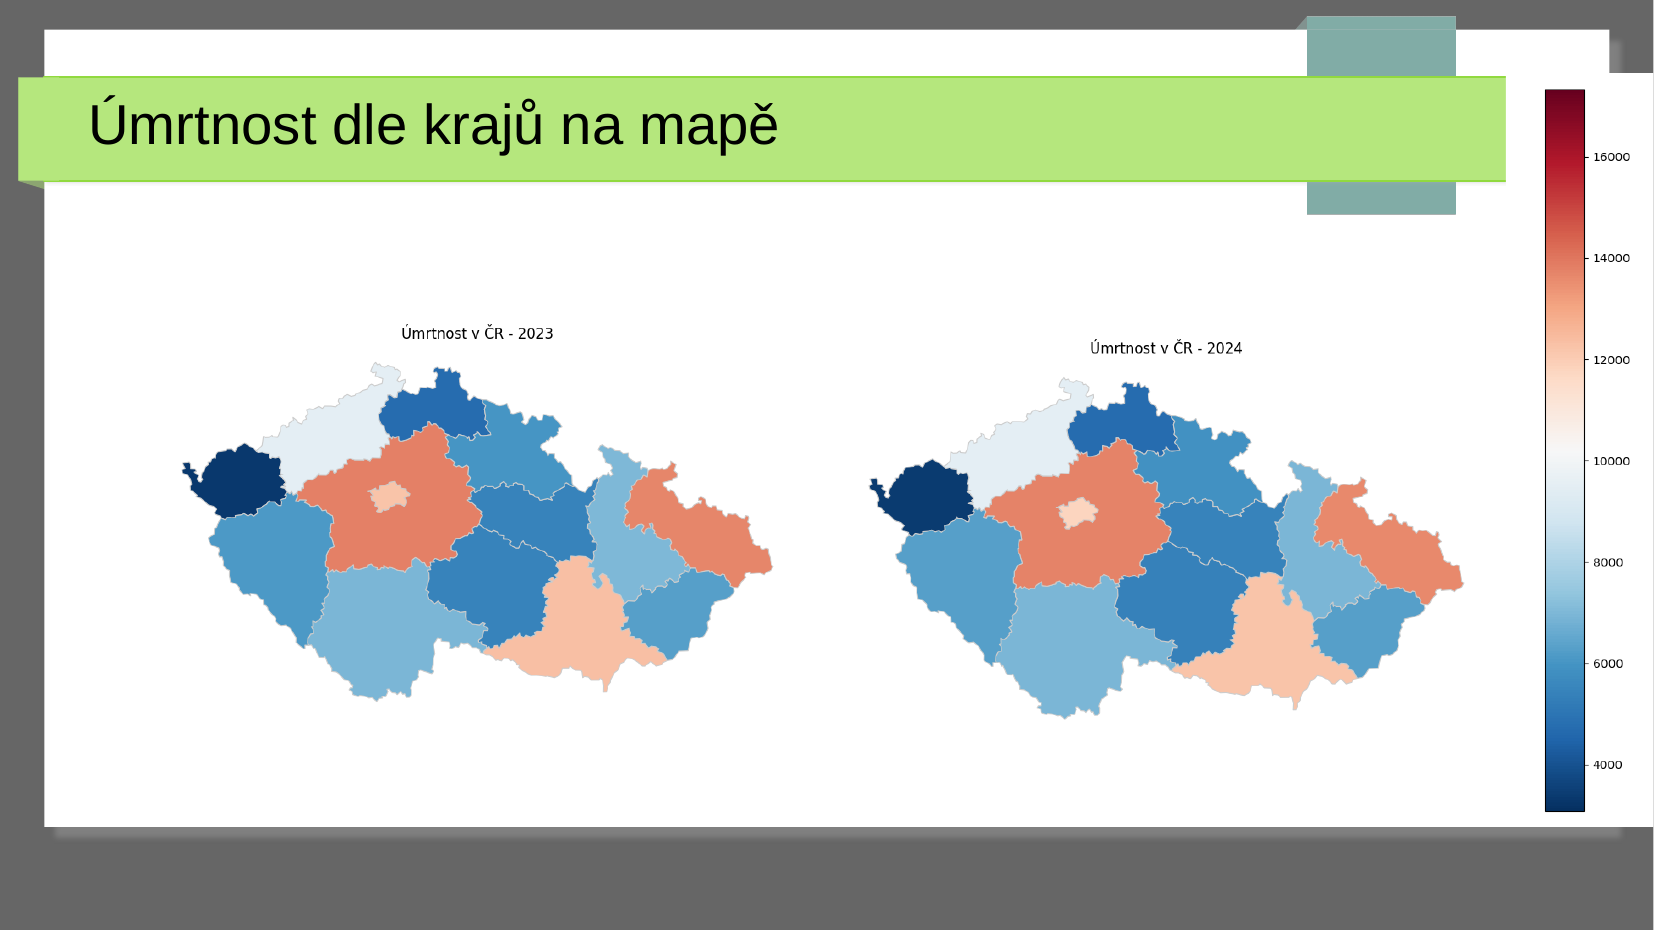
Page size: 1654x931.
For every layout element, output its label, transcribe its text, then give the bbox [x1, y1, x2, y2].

picture [139, 236, 815, 827]
picture [826, 73, 1654, 827]
title Úmrtnost dle krajů na mapě [88, 73, 1505, 178]
